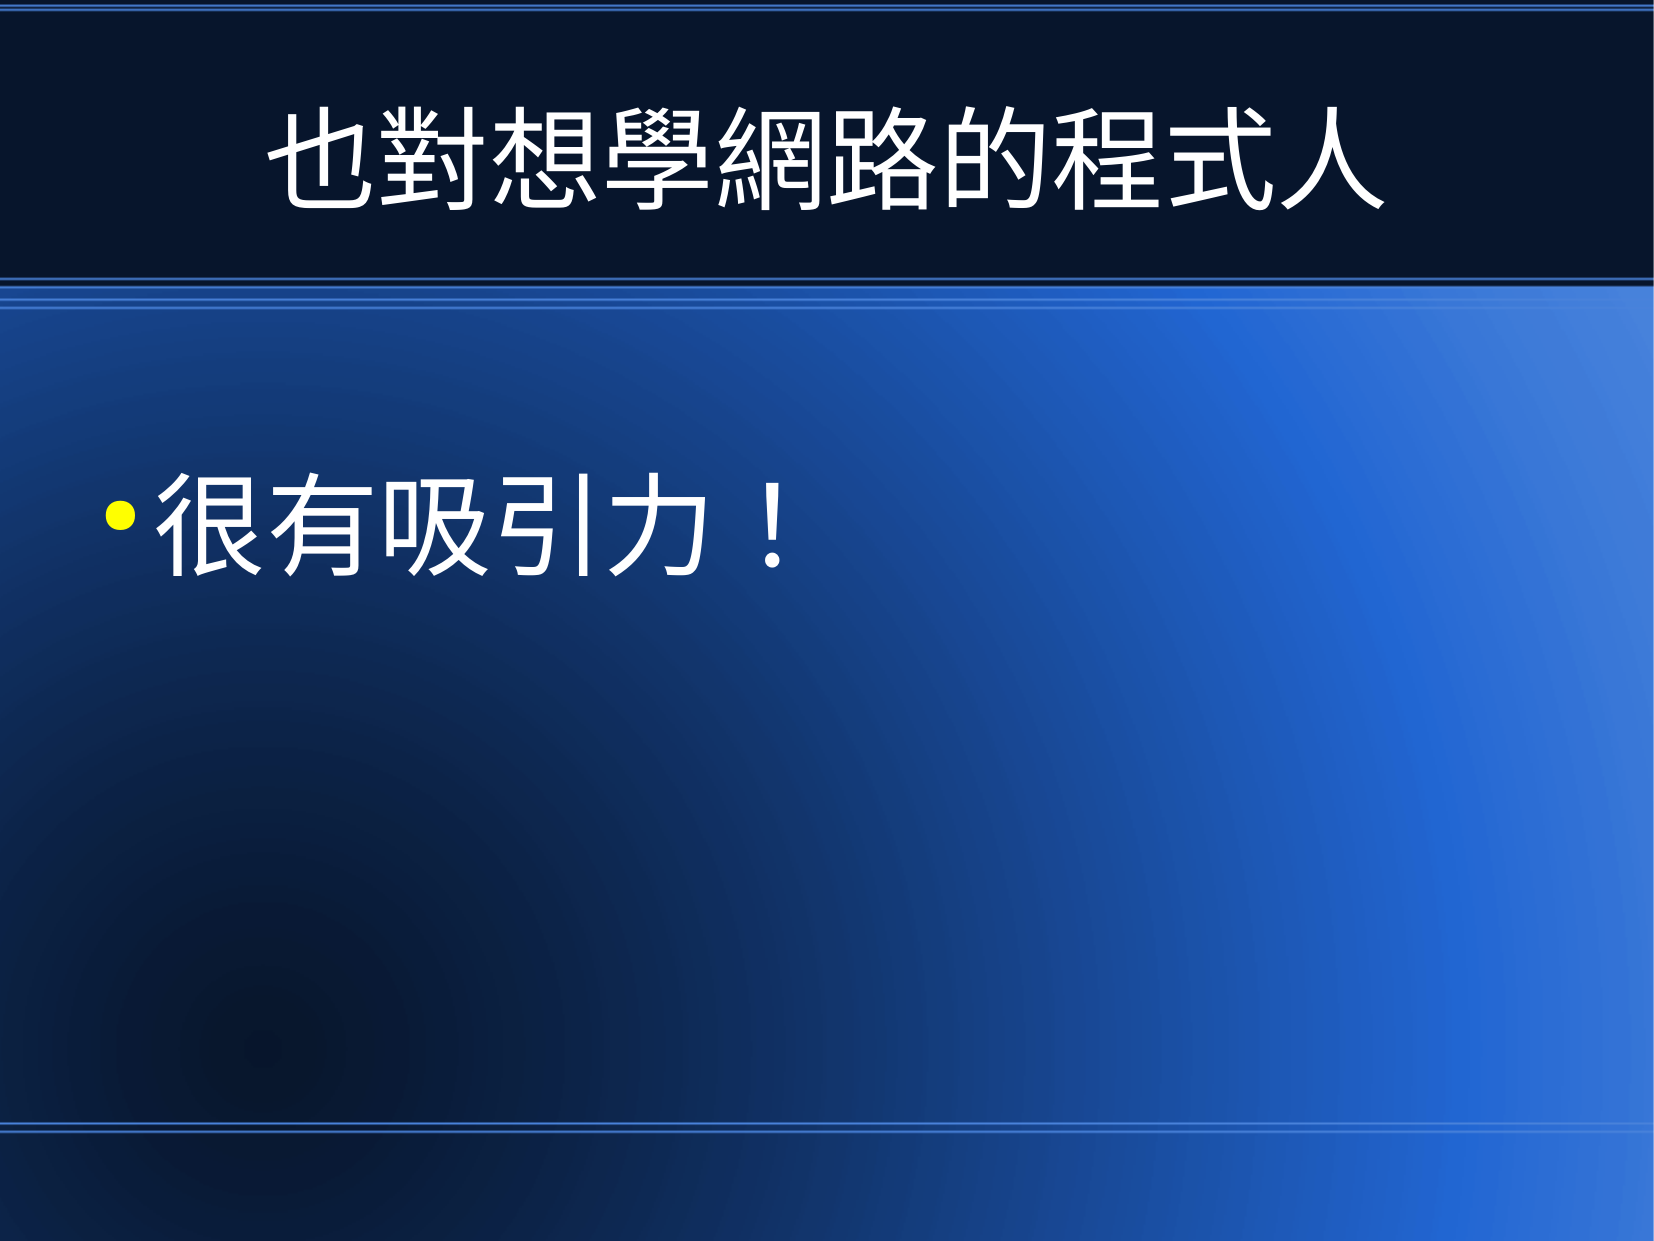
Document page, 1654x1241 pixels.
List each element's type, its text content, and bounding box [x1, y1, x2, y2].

title 也對想學網路的程式人 [82, 49, 1571, 257]
picture [0, 0, 1654, 1241]
list 很有吸引力！ [82, 355, 1571, 1241]
